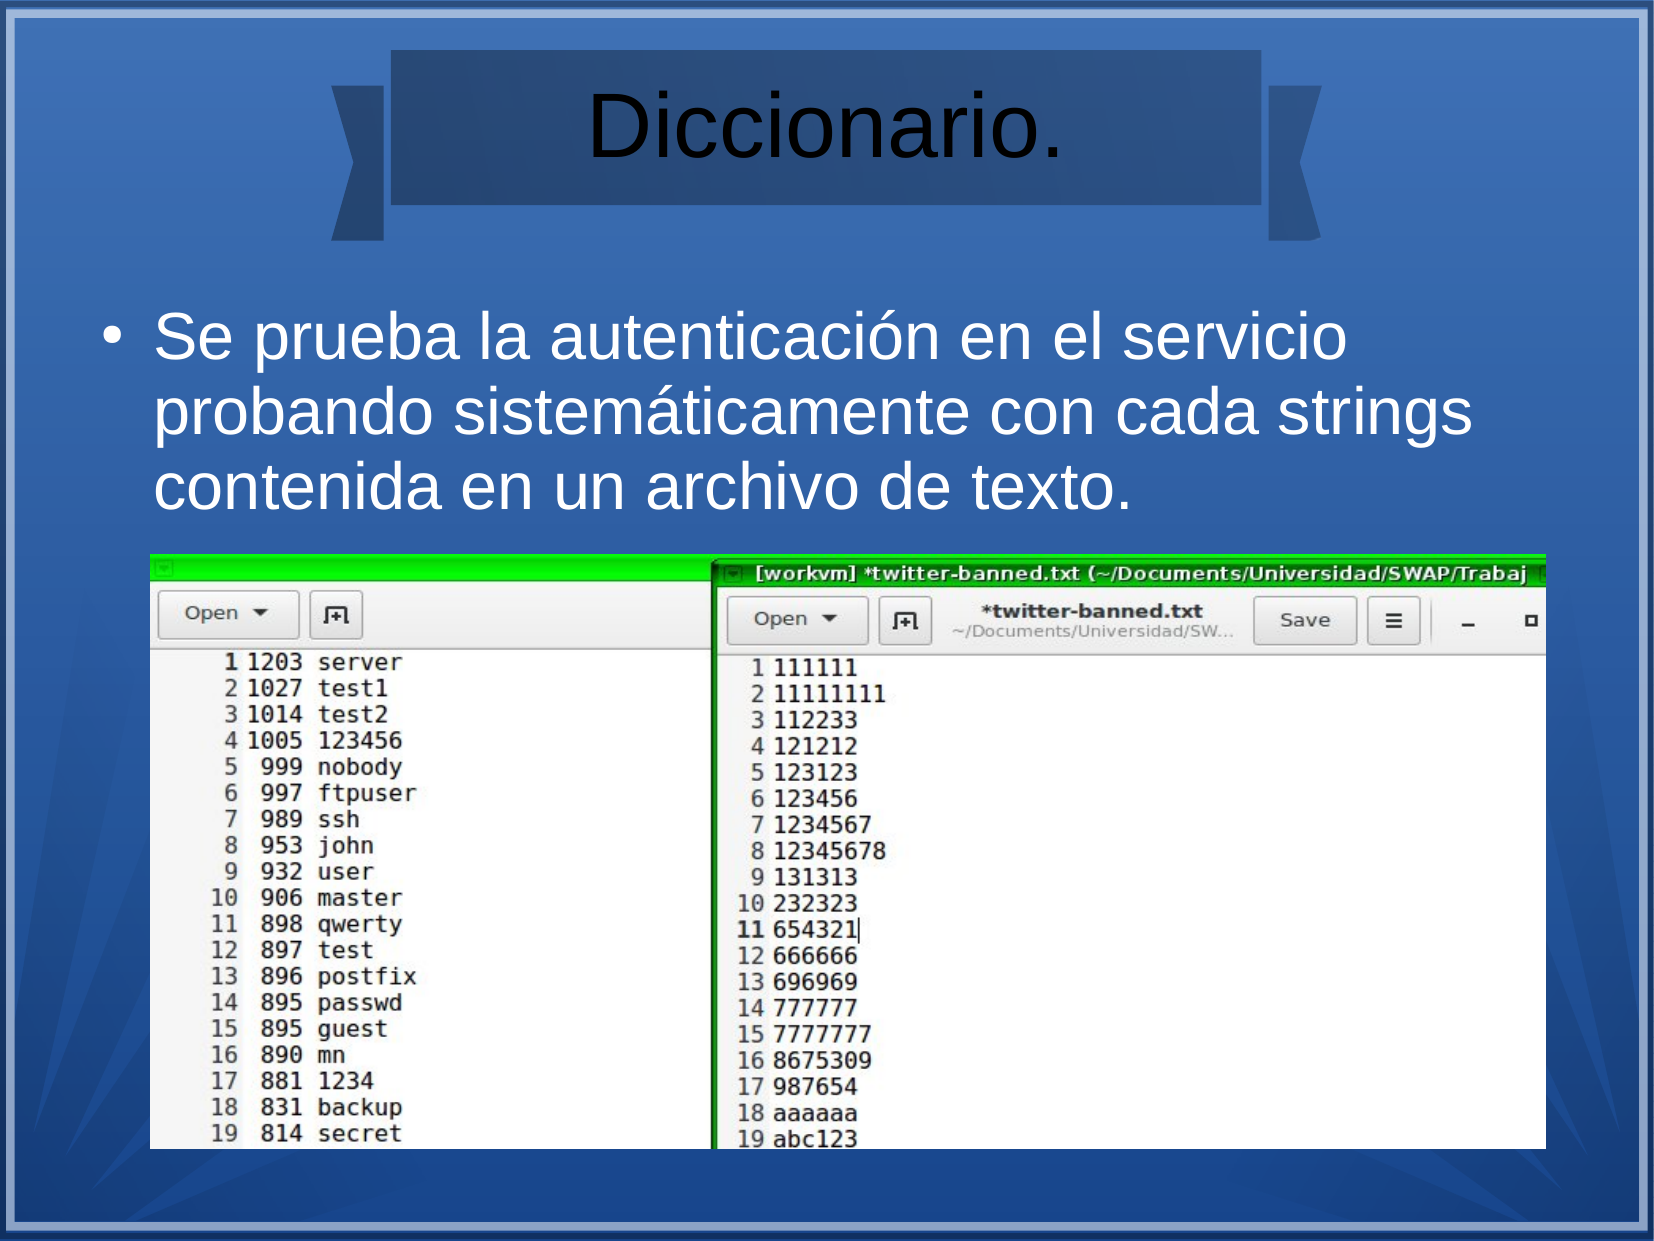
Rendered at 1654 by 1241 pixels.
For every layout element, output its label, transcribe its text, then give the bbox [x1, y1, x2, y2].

picture [150, 554, 1546, 1149]
list Se prueba la autenticación en el servicio probando sistemáticamente con cada strings contenida en un archivo de texto. [82, 299, 1571, 1241]
title Diccionario. [389, 47, 1264, 205]
